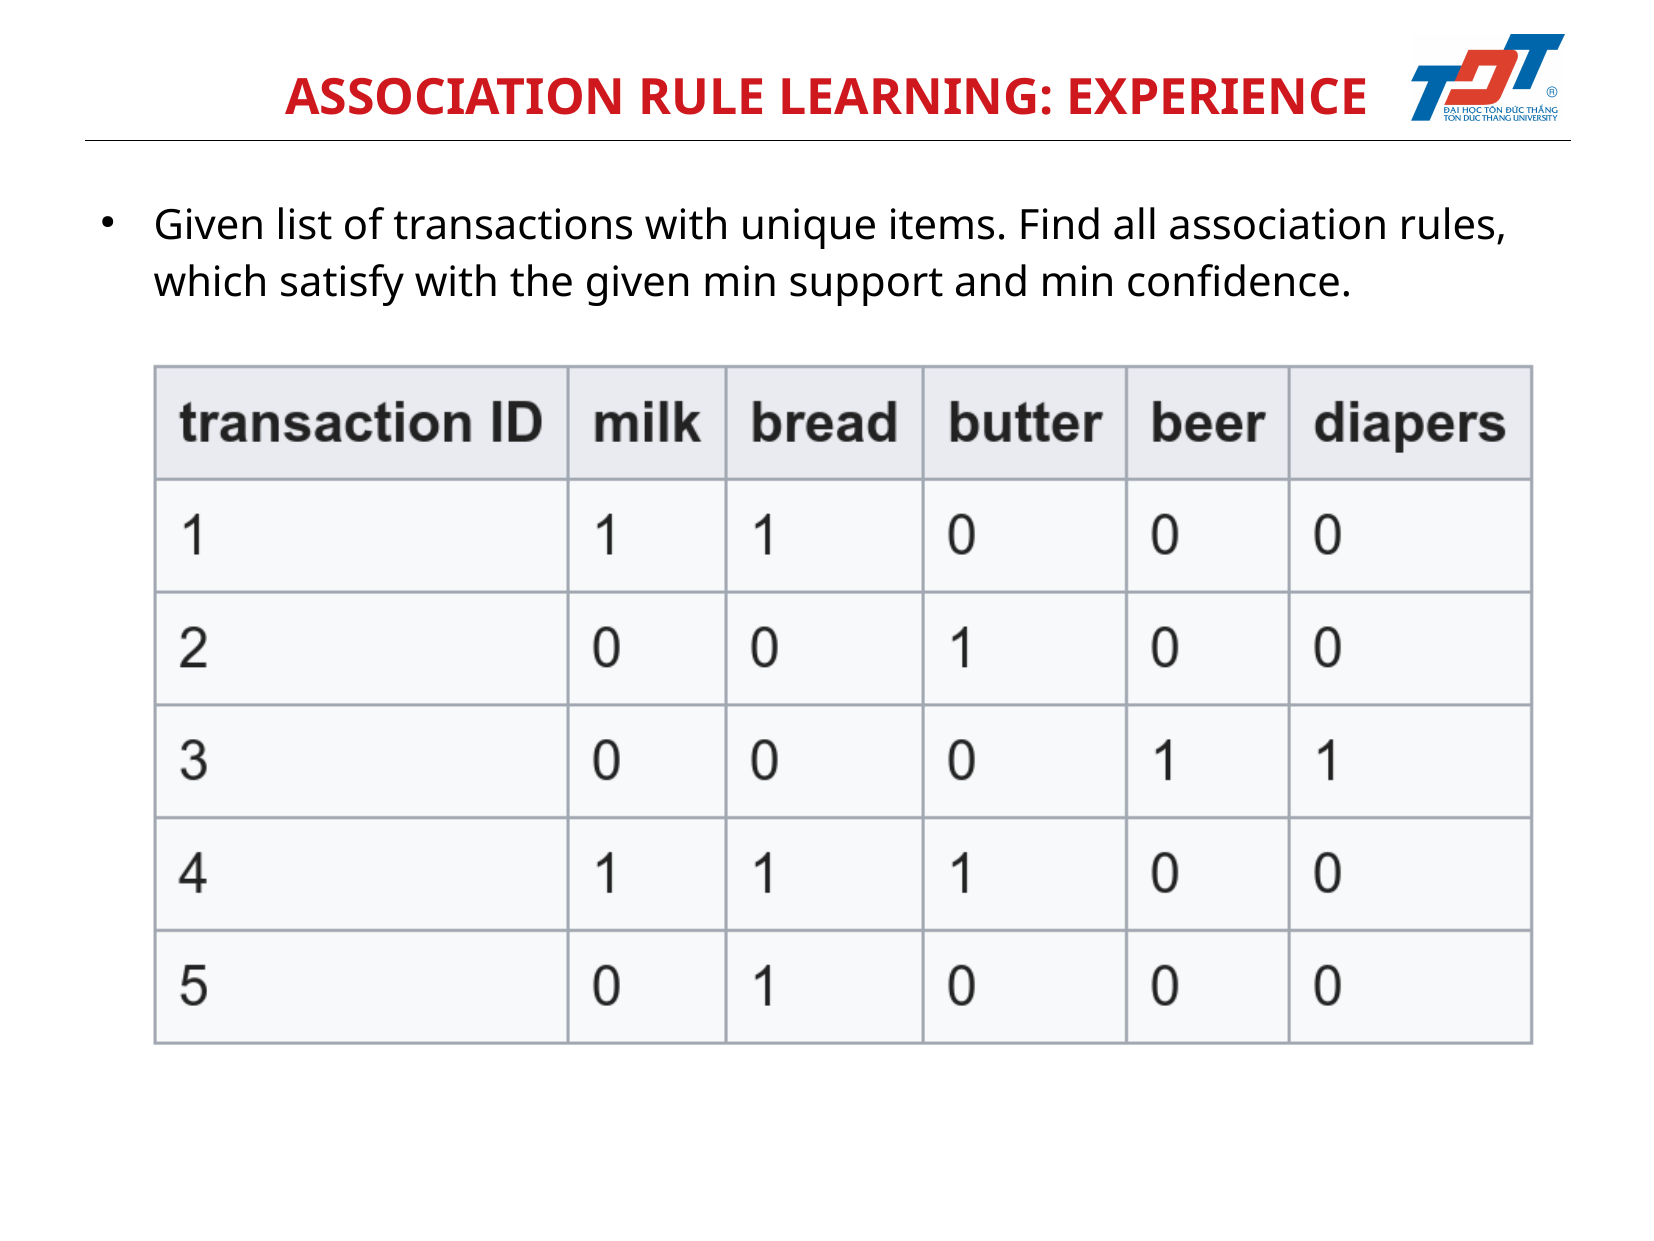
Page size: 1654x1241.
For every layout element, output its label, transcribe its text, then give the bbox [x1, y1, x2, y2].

picture [146, 359, 1546, 1056]
list Given list of transactions with unique items. Find all association rules, which satisfy with the given min support and min confidence. [82, 195, 1576, 915]
title ASSOCIATION RULE LEARNING: EXPERIENCE [82, 49, 1571, 141]
picture [1411, 34, 1565, 121]
